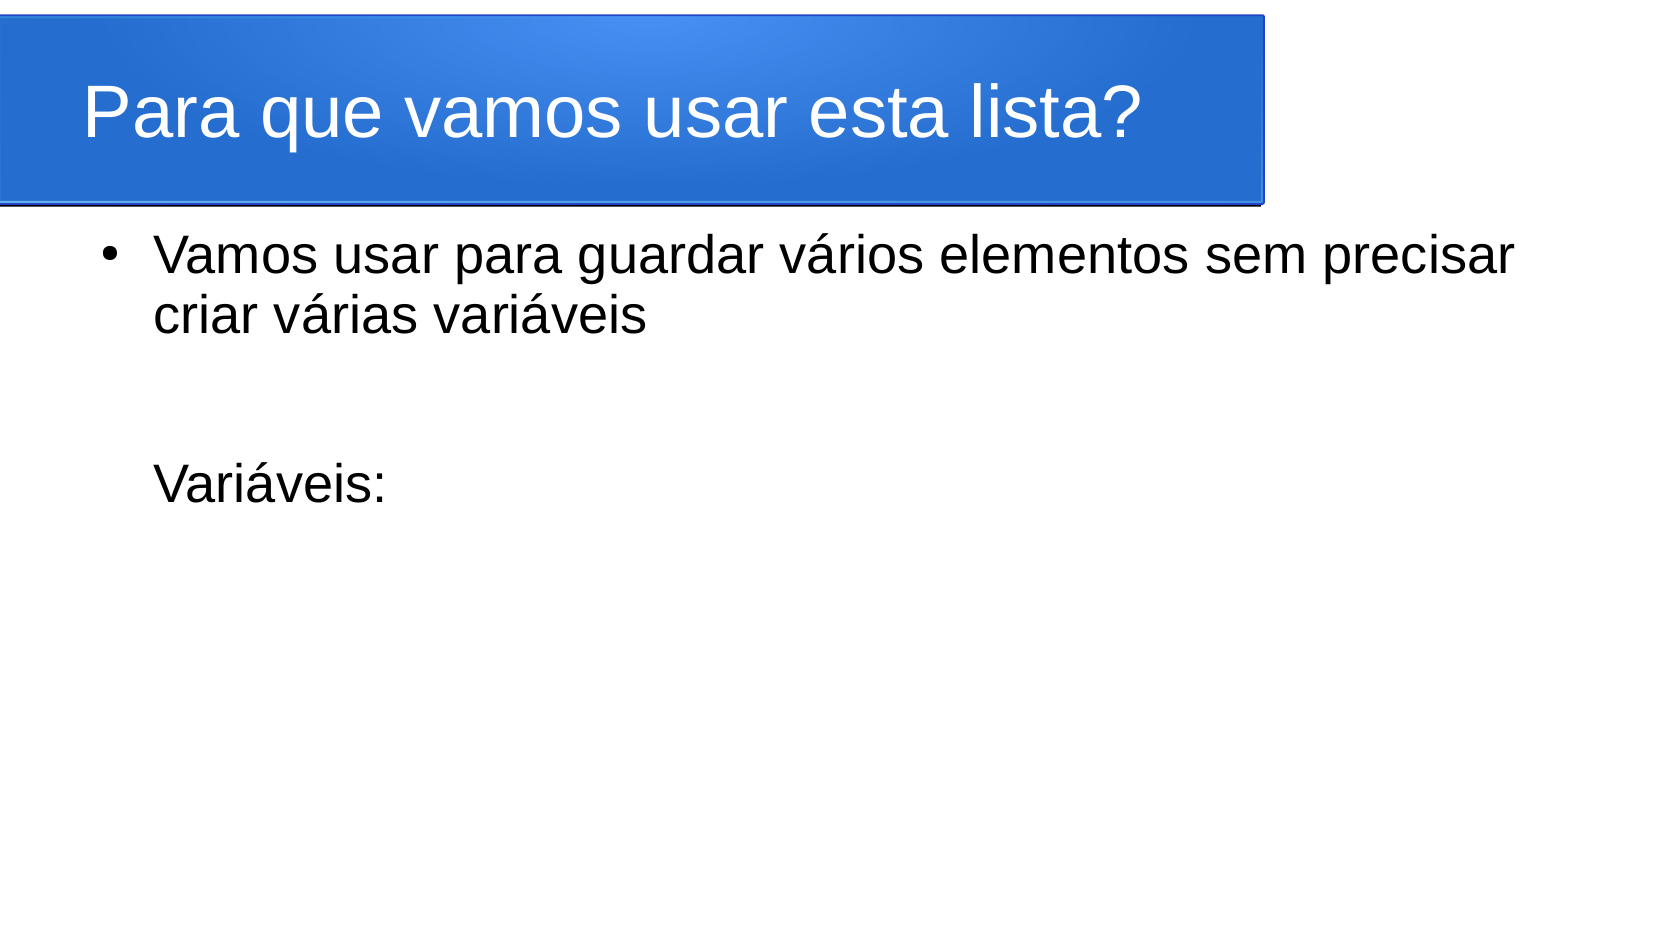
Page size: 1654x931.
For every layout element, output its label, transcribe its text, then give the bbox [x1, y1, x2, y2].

title Para que vamos usar esta lista? [82, 35, 1235, 189]
list Vamos usar para guardar vários elementos sem precisar criar várias variáveis Variáveis: [82, 224, 1571, 827]
